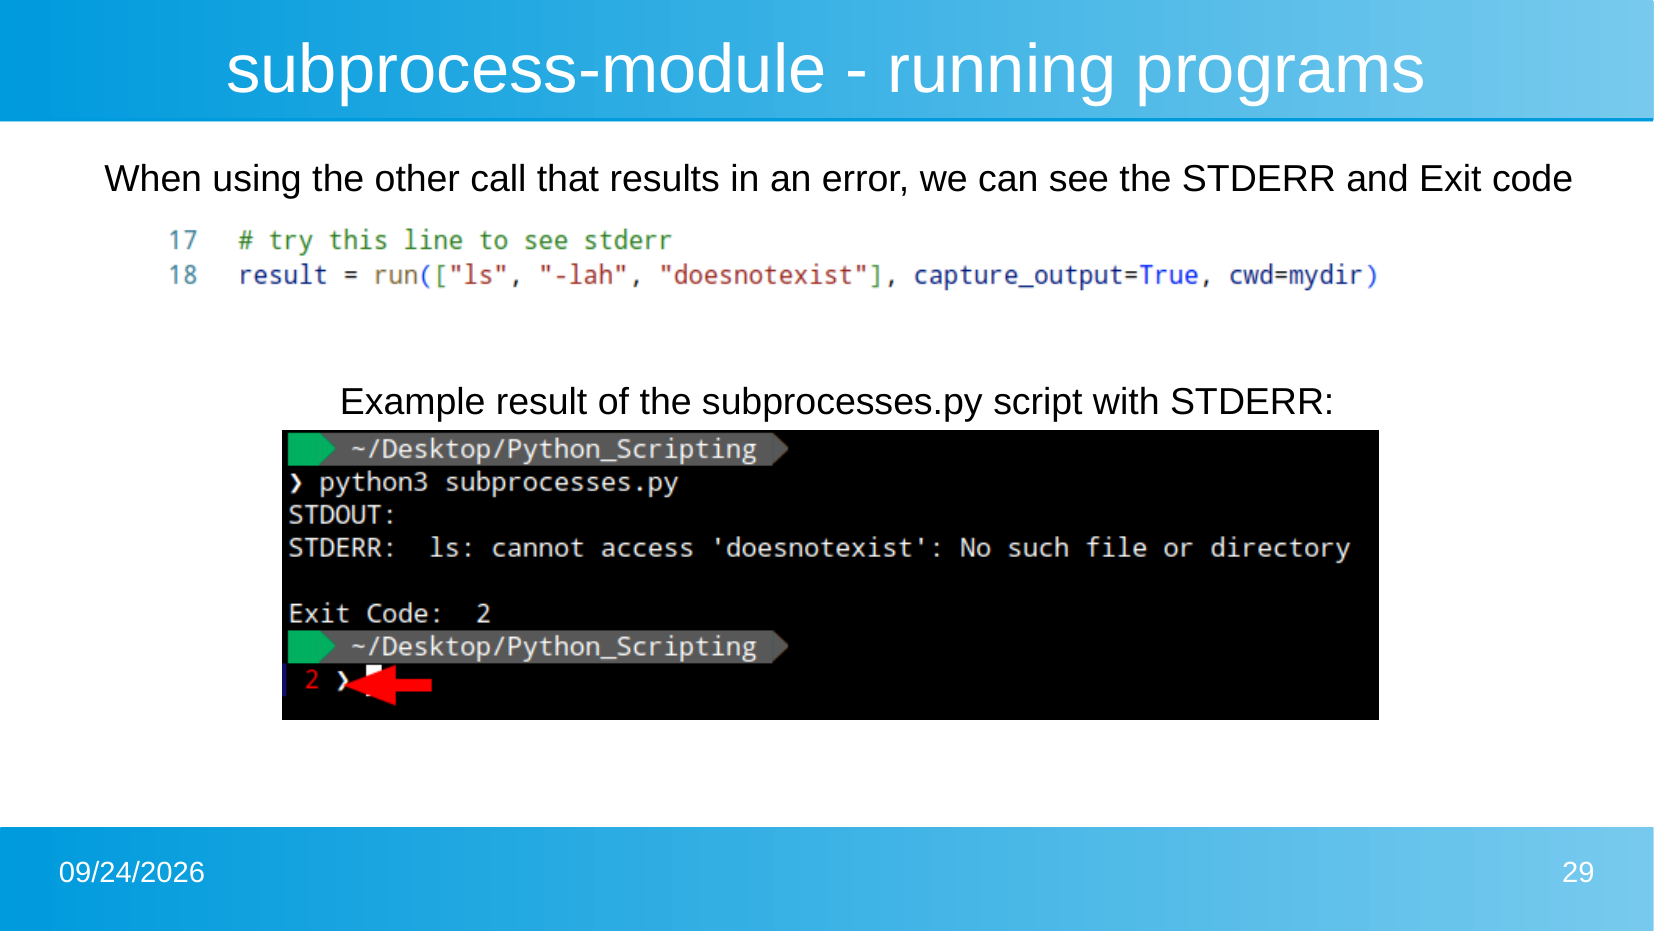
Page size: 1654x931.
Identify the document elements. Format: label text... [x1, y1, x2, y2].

text_box Example result of the subprocesses.py script with STDERR: [325, 373, 1351, 430]
text_box When using the other call that results in an error, we can see the STDERR and Exit code [89, 150, 1589, 207]
title subprocess-module - running programs [59, 29, 1595, 108]
picture [126, 221, 1481, 301]
picture [282, 430, 1379, 720]
